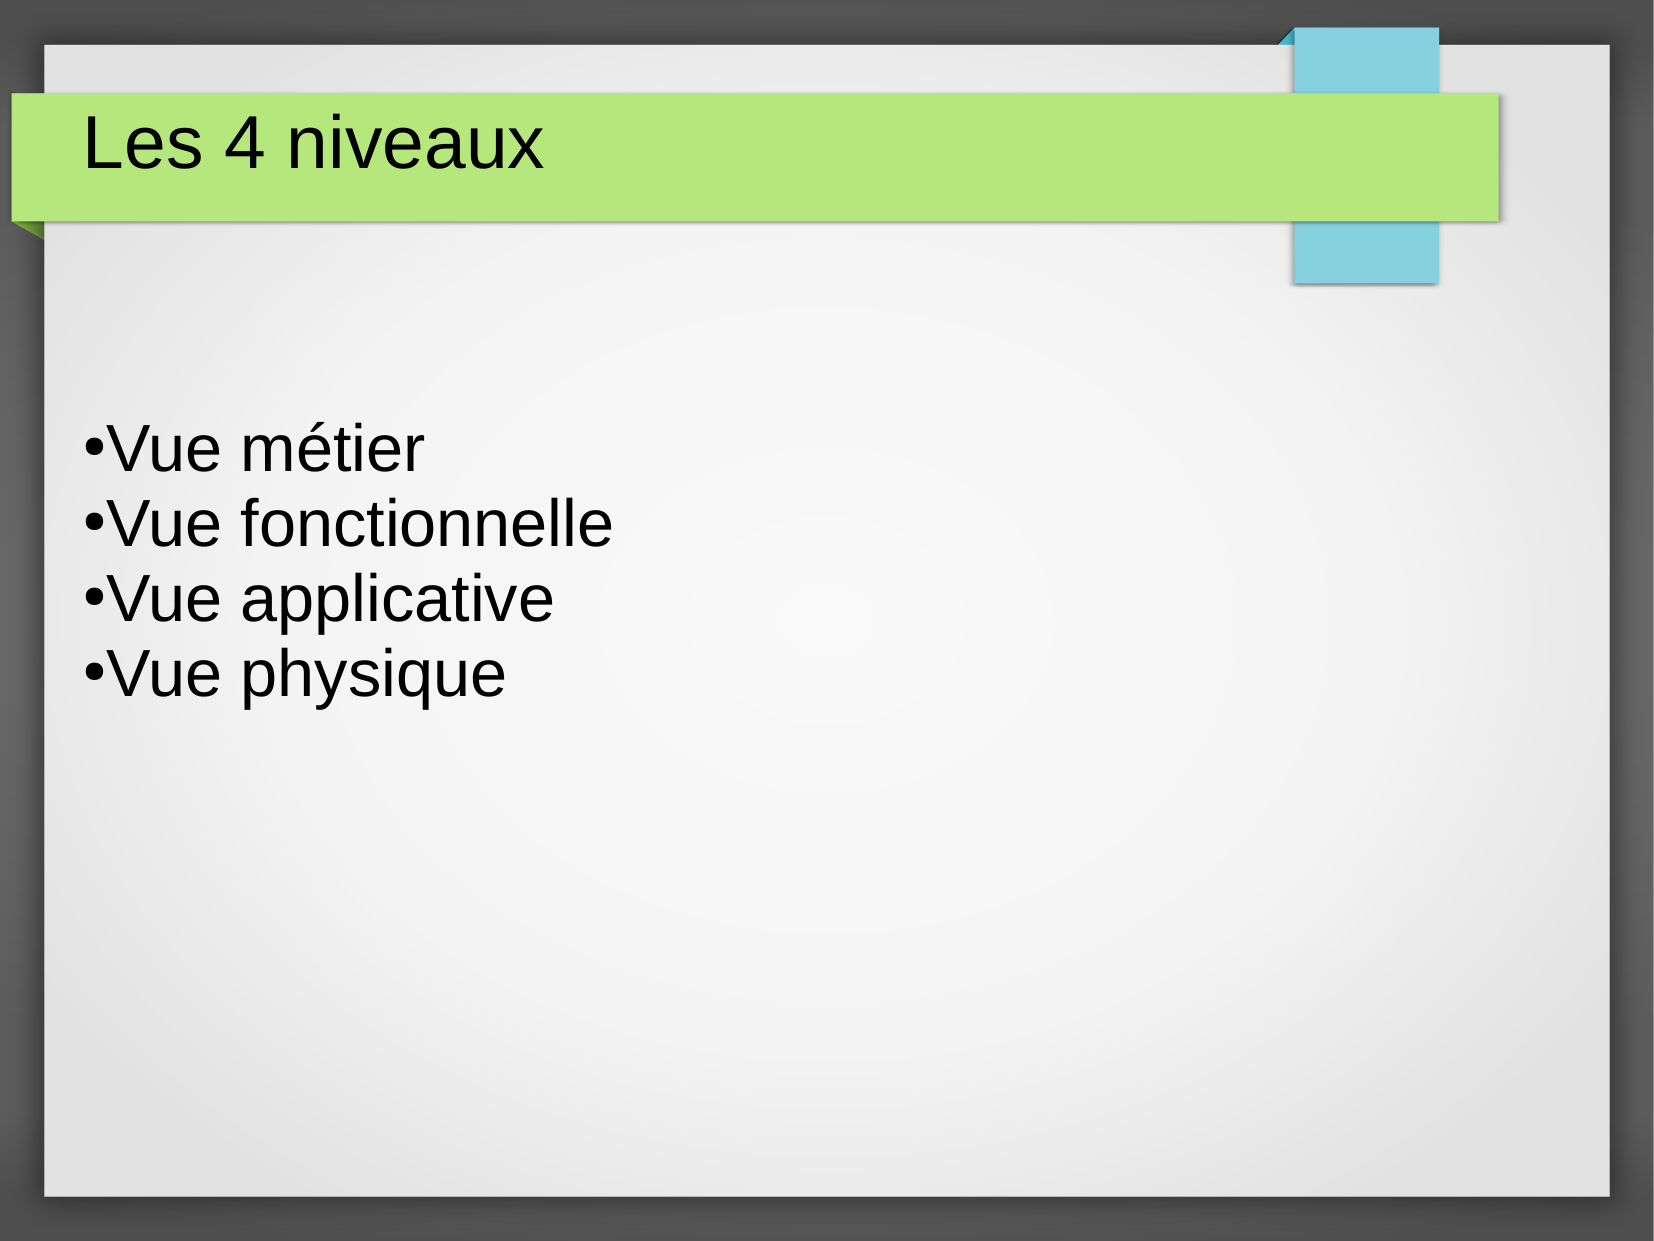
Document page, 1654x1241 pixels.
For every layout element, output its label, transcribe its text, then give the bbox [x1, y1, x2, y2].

subtitle Vue métier Vue fonctionnelle Vue applicative Vue physique [82, 49, 1571, 1010]
picture [0, 0, 1654, 1241]
